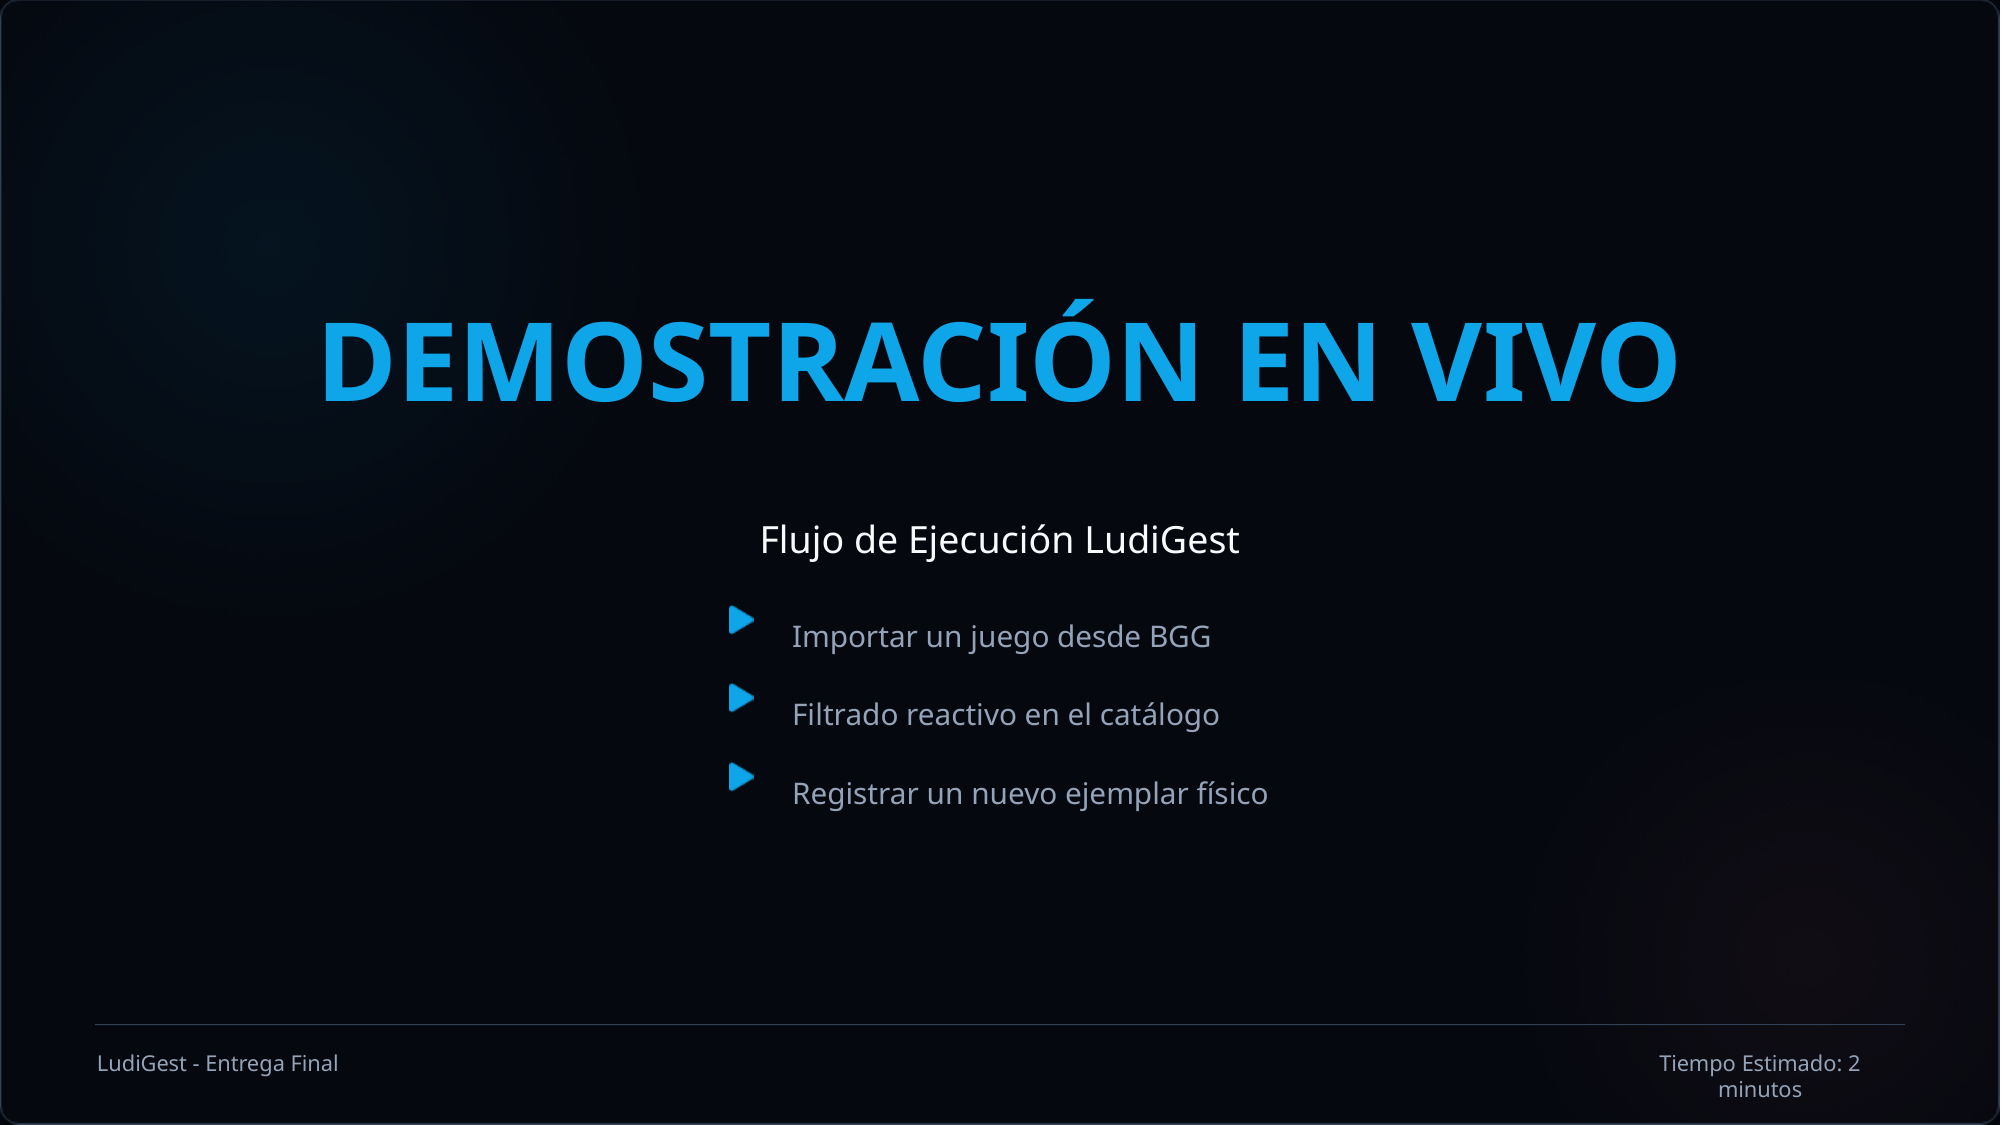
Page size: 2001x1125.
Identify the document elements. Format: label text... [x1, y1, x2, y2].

text_box LudiGest - Entrega Final [95, 1049, 341, 1077]
picture [0, 0, 2000, 1125]
text_box DEMOSTRACIÓN EN VIVO [288, 292, 1712, 424]
text_box Importar un juego desde BGG [792, 596, 1271, 653]
text_box Flujo de Ejecución LudiGest [753, 489, 1247, 561]
text_box Tiempo Estimado: 2 minutos [1615, 1049, 1905, 1103]
text_box Filtrado reactivo en el catálogo [792, 674, 1271, 732]
text_box Registrar un nuevo ejemplar físico [792, 753, 1271, 811]
